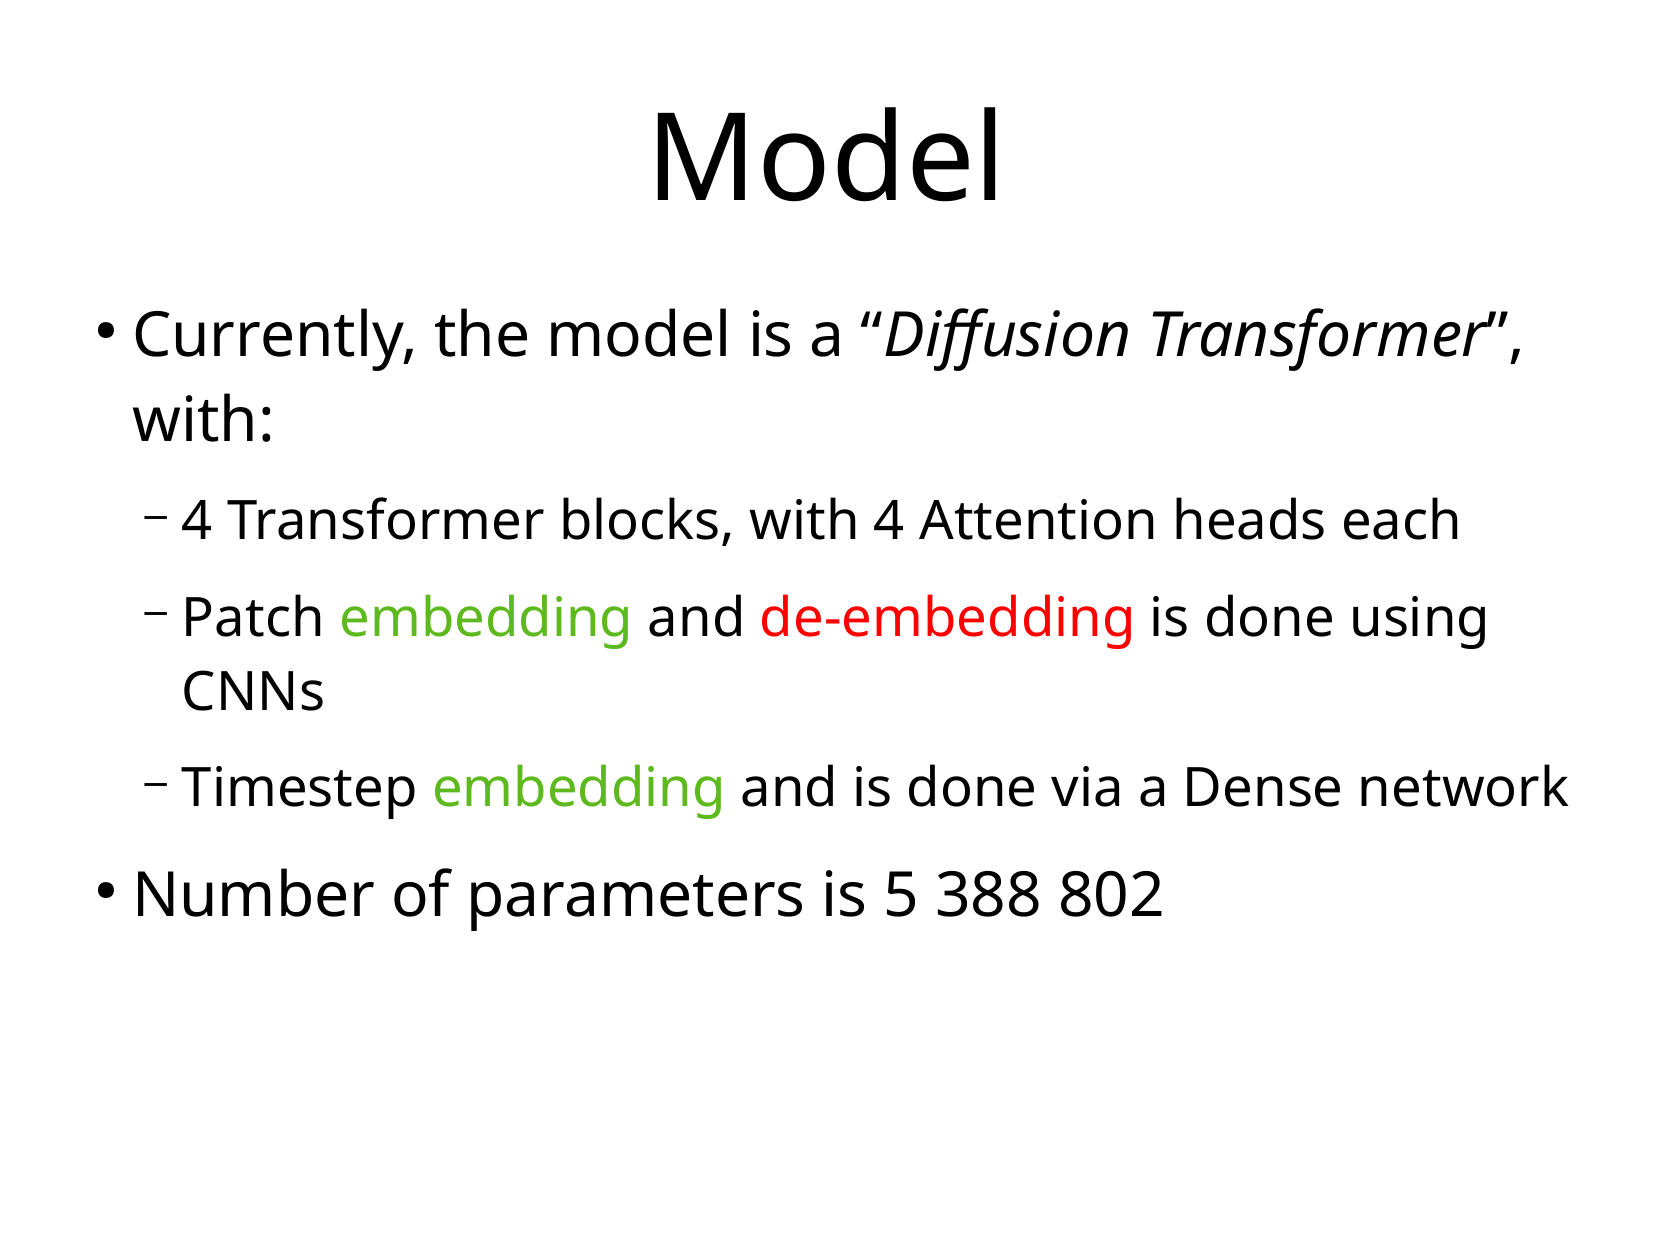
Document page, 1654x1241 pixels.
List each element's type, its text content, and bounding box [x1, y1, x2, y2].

list Currently, the model is a “Diffusion Transformer”, with: 4 Transformer blocks, with 4 Attention heads each Patch embedding and de-embedding is done using CNNs Timestep embedding and is done via a Dense network Number of parameters is 5 388 802 [82, 290, 1571, 1010]
title Model [82, 49, 1571, 257]
